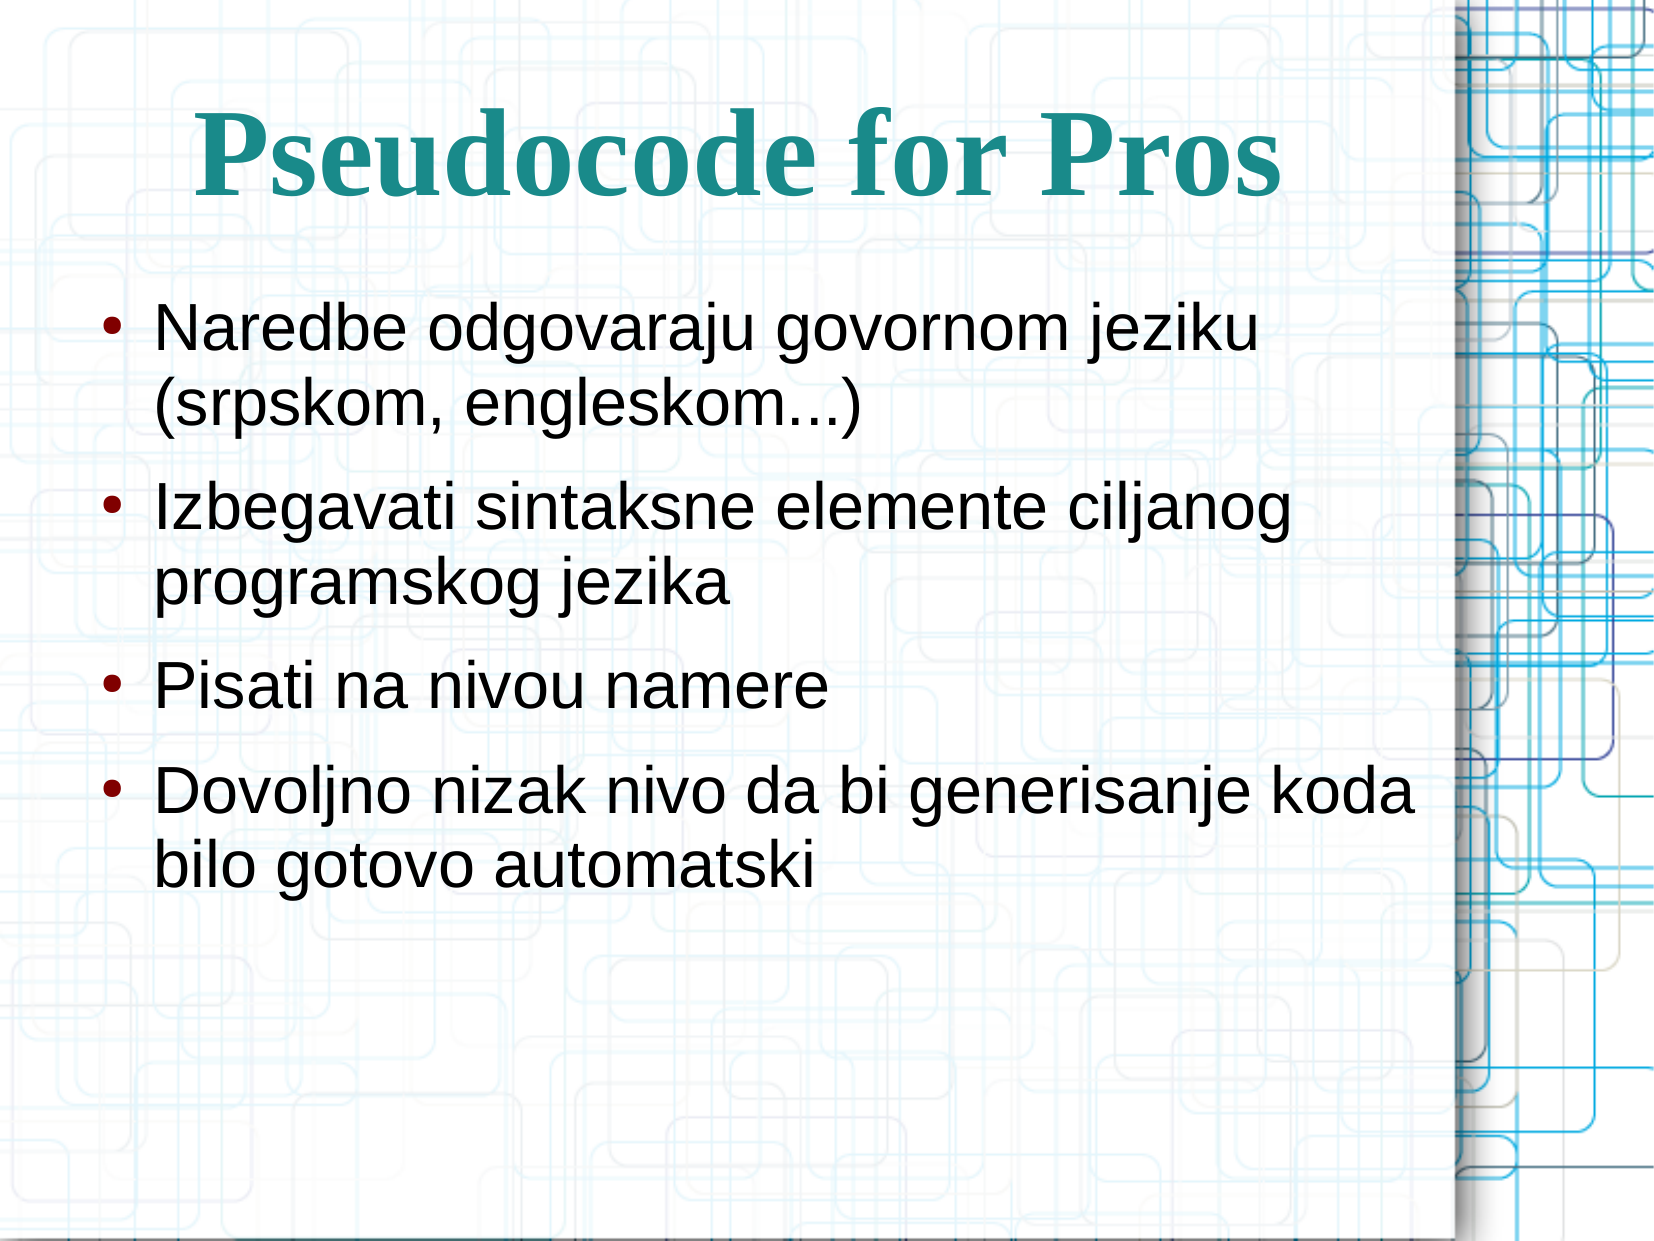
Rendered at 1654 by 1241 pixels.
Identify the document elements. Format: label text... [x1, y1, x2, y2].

title Pseudocode for Pros [59, 49, 1418, 257]
picture [0, 0, 1654, 1241]
list Naredbe odgovaraju govornom jeziku (srpskom, engleskom...) Izbegavati sintaksne elemente ciljanog programskog jezika Pisati na nivou namere Dovoljno nizak nivo da bi generisanje koda bilo gotovo automatski [82, 290, 1418, 1109]
